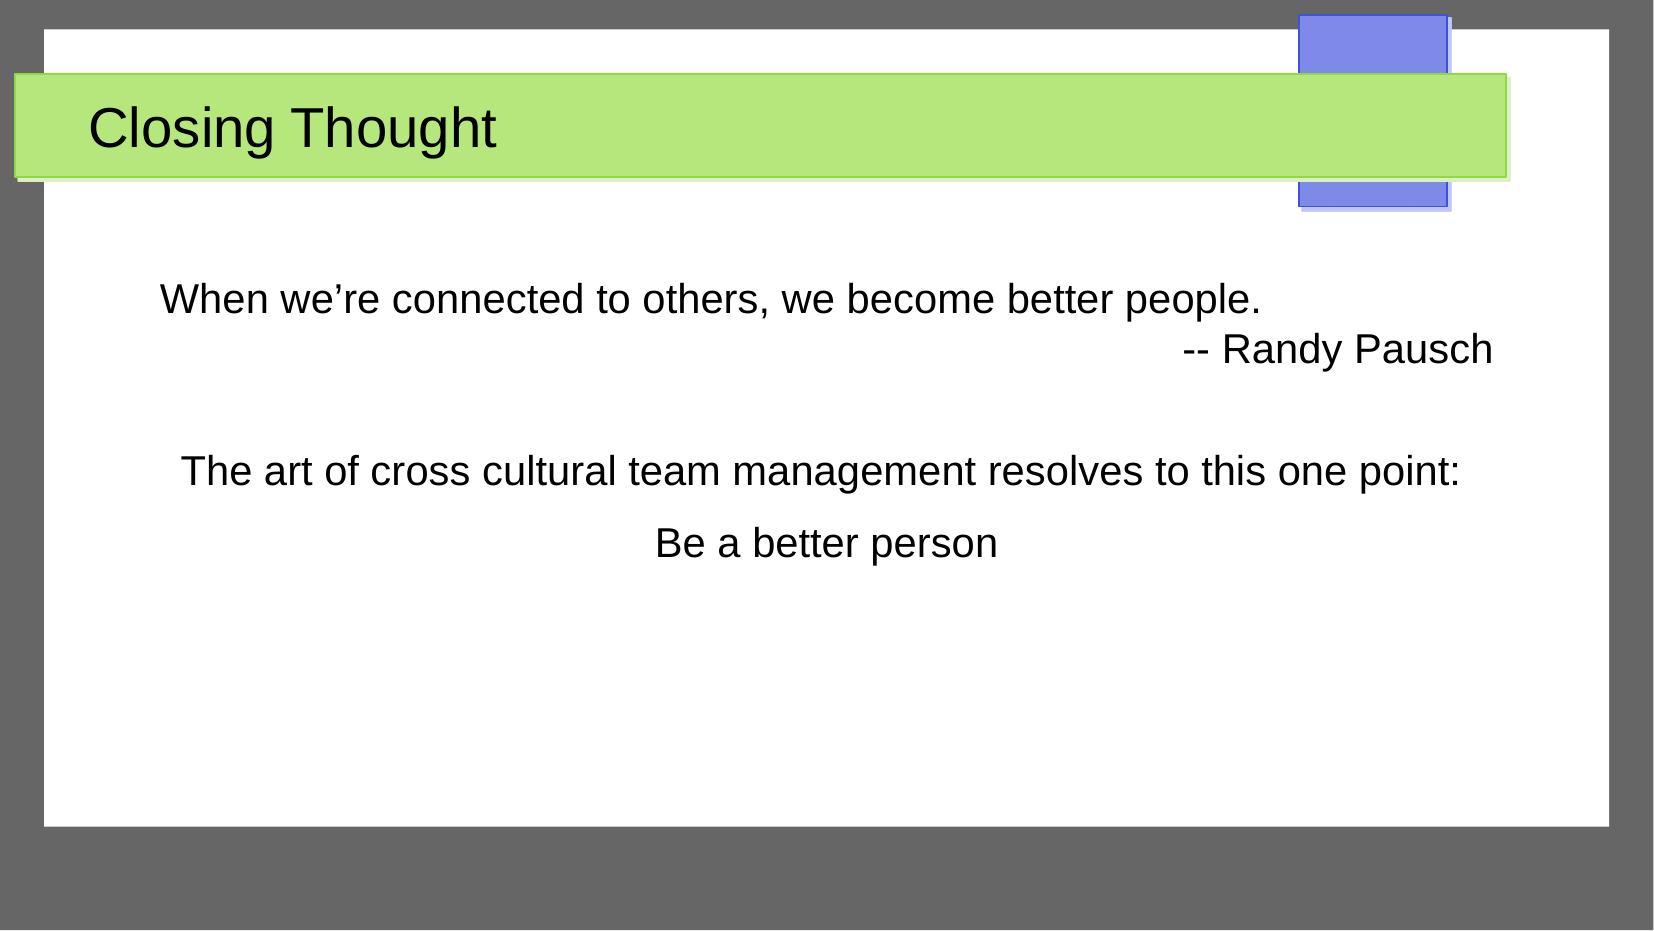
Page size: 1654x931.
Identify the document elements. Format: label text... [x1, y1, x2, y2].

text_box Closing Thought [88, 73, 1506, 178]
text_box When we’re connected to others, we become better people. -- Randy Pausch The art of cross cultural team management resolves to this one point: Be a better person [159, 221, 1494, 812]
